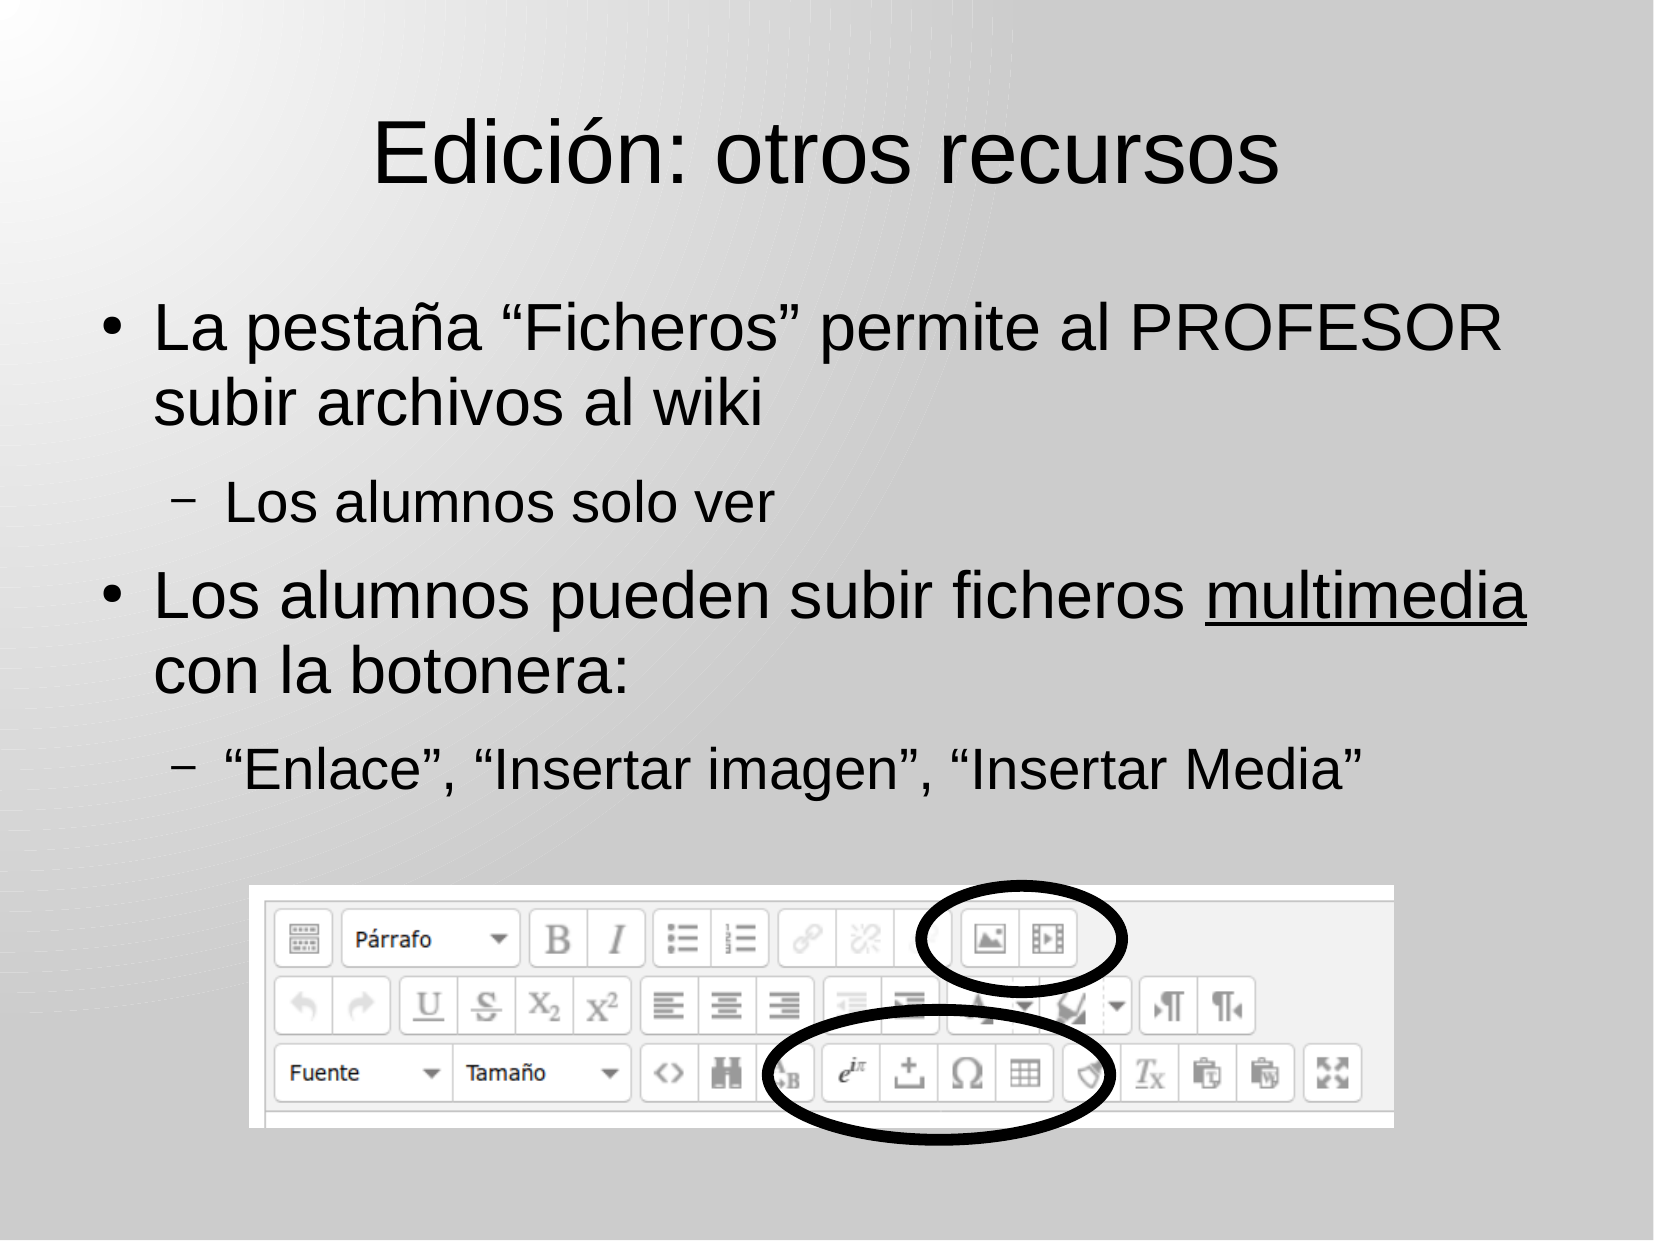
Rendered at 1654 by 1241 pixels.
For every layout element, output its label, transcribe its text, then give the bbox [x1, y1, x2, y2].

picture [928, 892, 1116, 986]
title Edición: otros recursos [82, 49, 1571, 257]
picture [774, 1016, 1104, 1128]
list La pestaña “Ficheros” permite al PROFESOR subir archivos al wiki Los alumnos solo ver Los alumnos pueden subir ficheros multimedia con la botonera: “Enlace”, “Insertar imagen”, “Insertar Media” [82, 290, 1538, 1109]
picture [249, 885, 1394, 1128]
